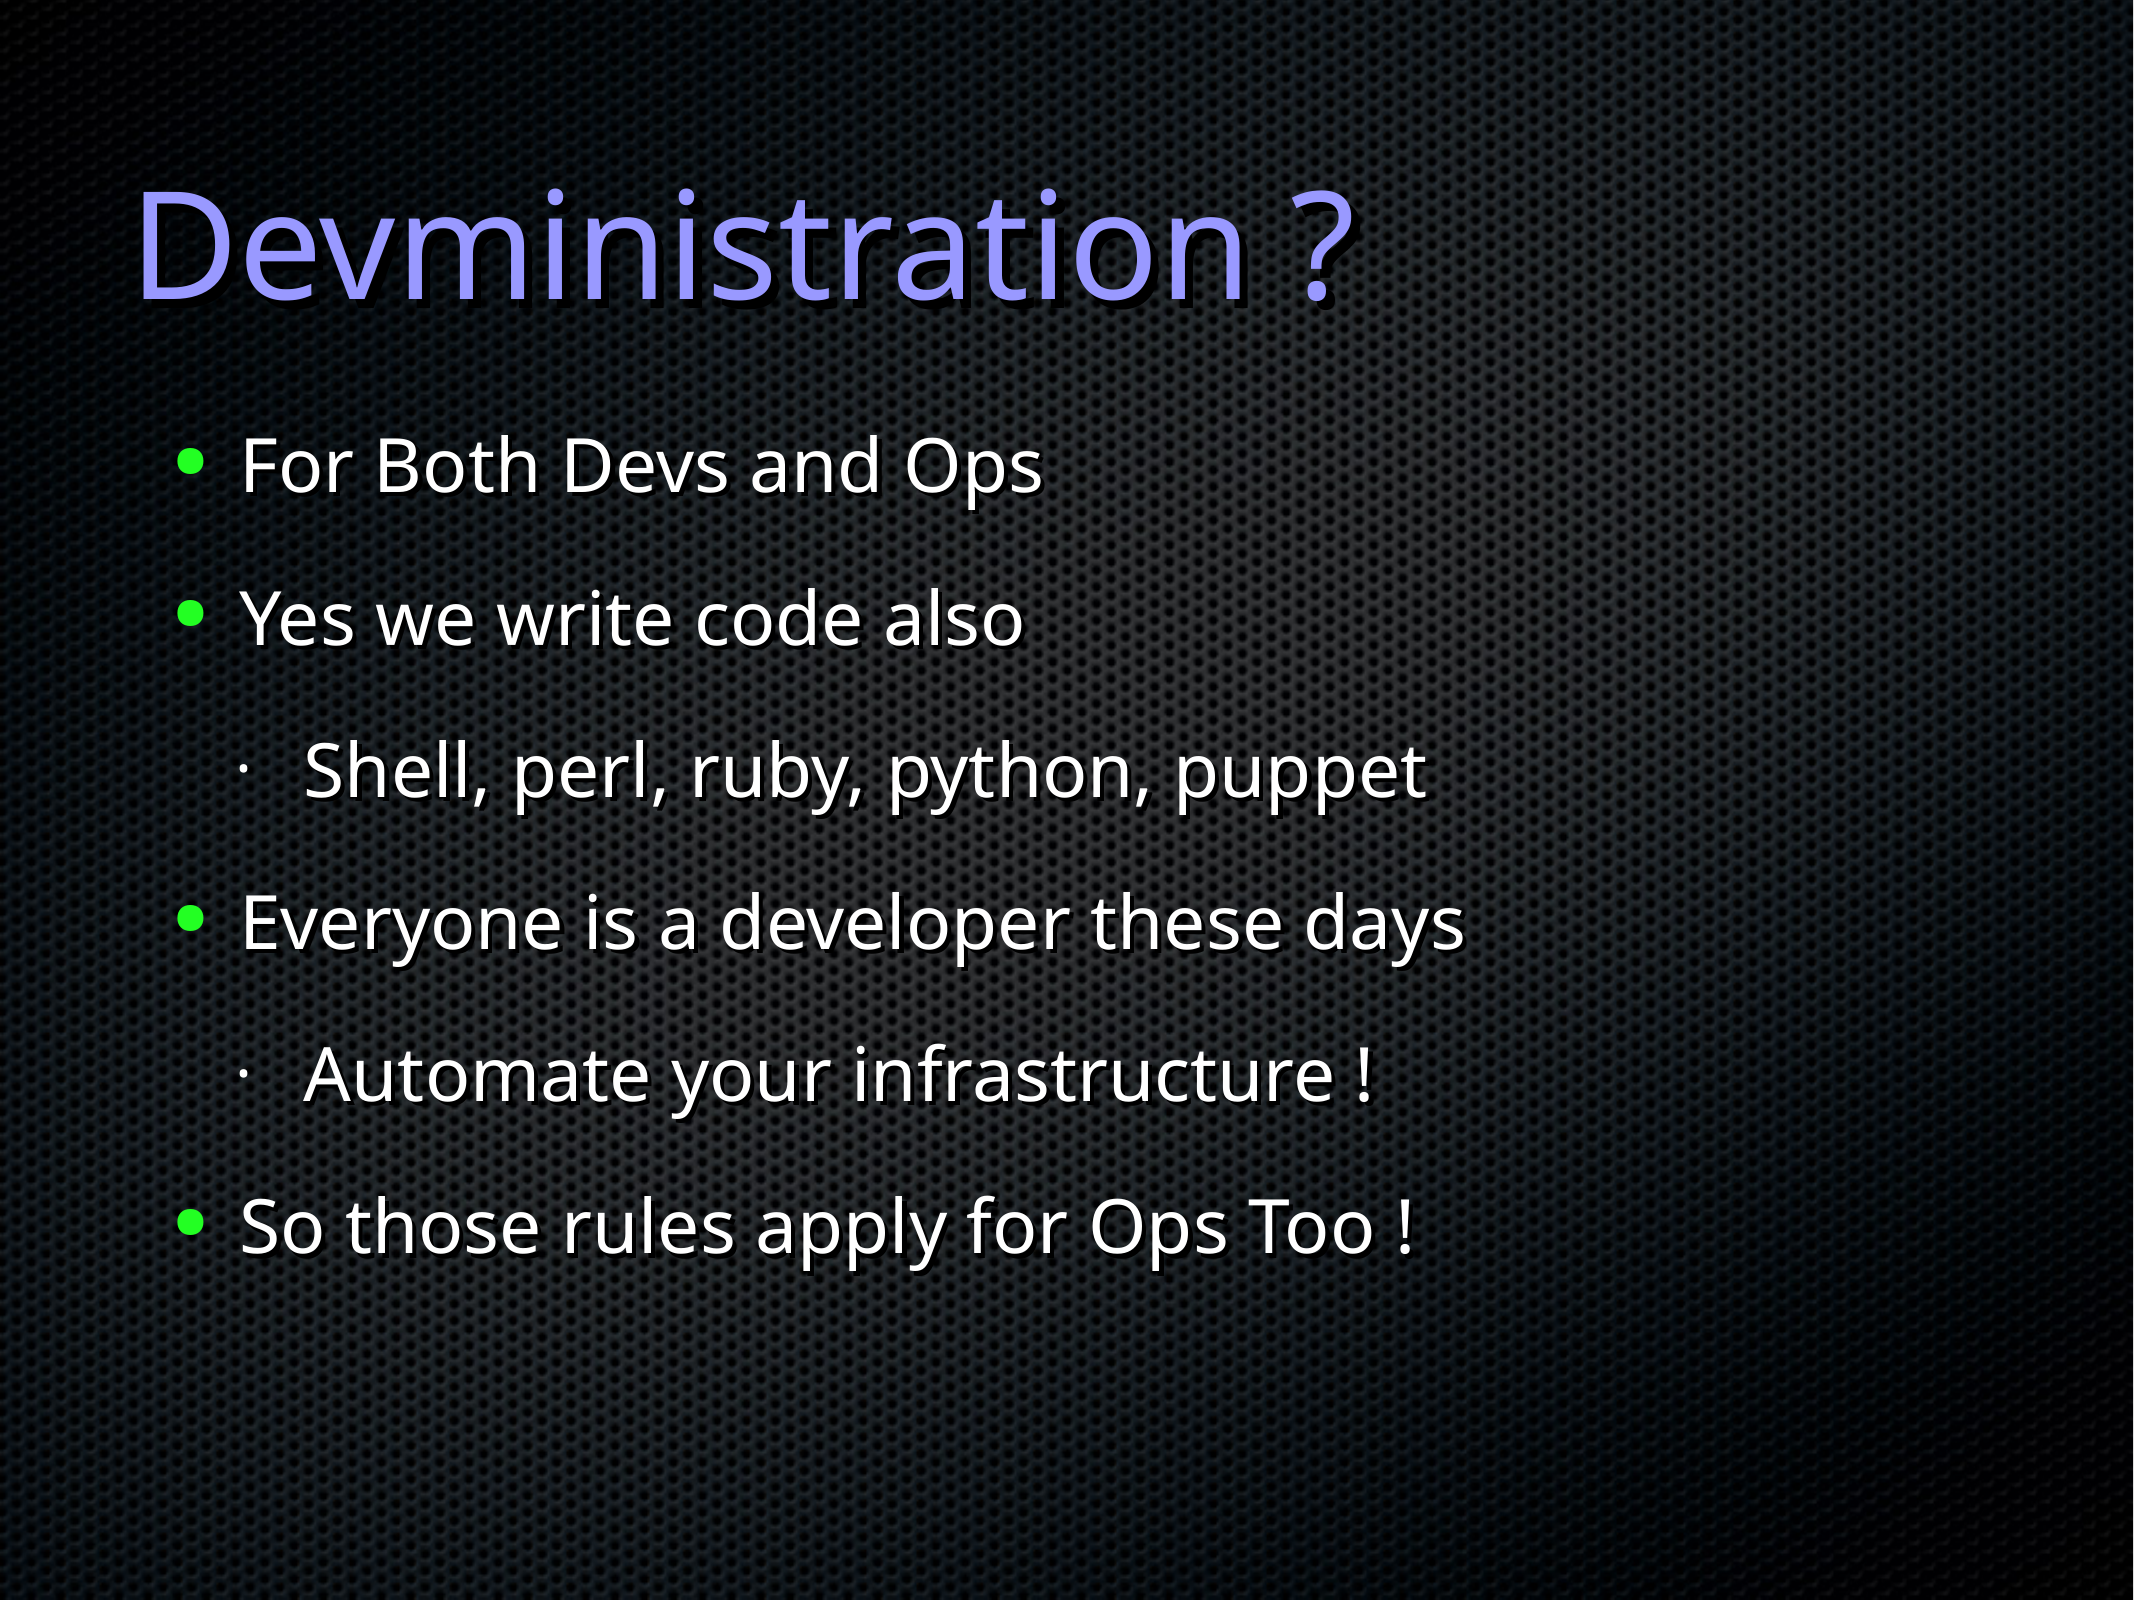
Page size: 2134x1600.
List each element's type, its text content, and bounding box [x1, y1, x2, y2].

title Devministration ? [129, 49, 2005, 435]
list For Both Devs and Ops Yes we write code also Shell, perl, ruby, python, puppet Everyone is a developer these days Automate your infrastructure ! So those rules apply for Ops Too ! [172, 412, 1951, 1521]
picture [0, 0, 2134, 1600]
